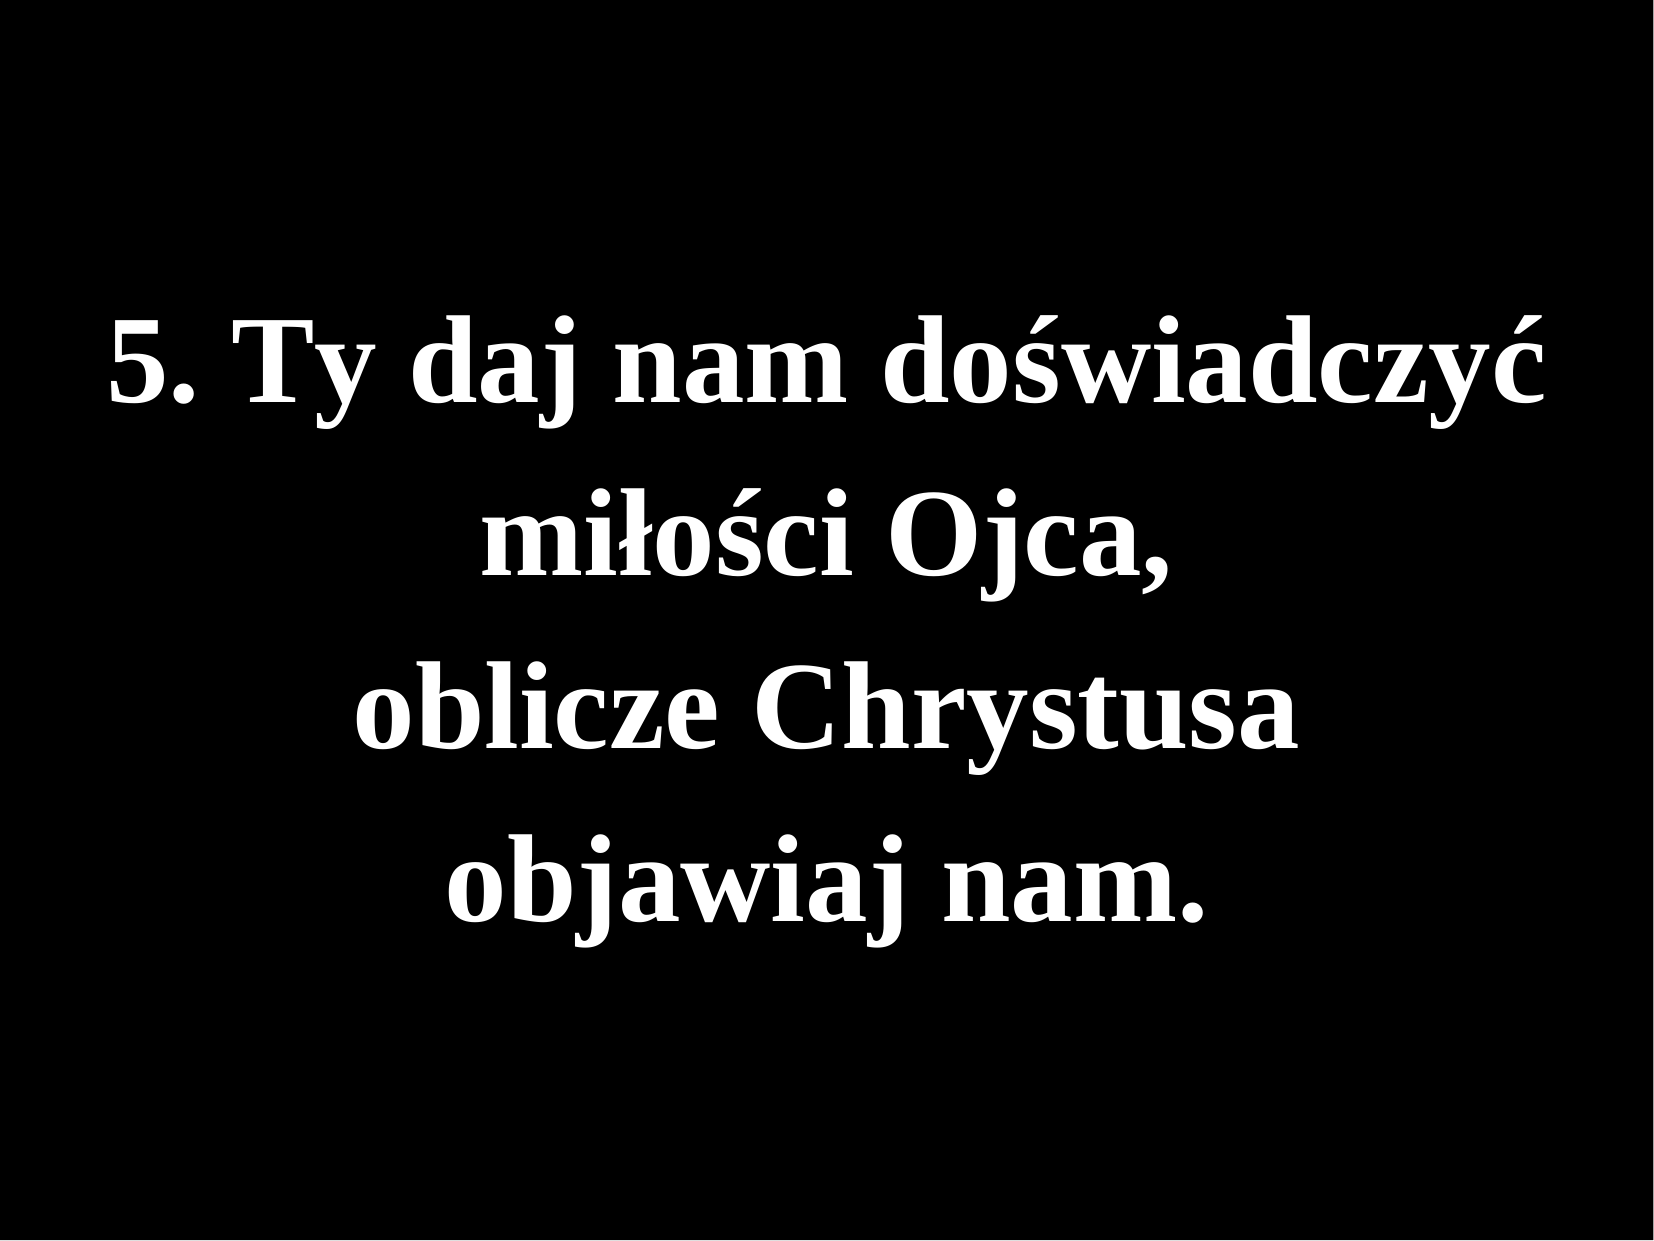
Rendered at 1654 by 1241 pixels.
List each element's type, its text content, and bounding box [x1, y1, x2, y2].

title 5. Ty daj nam doświadczyć ppp miłości Ojca, ppp oblicze Chrystusa ppp objawiaj nam. [0, 0, 1654, 1241]
